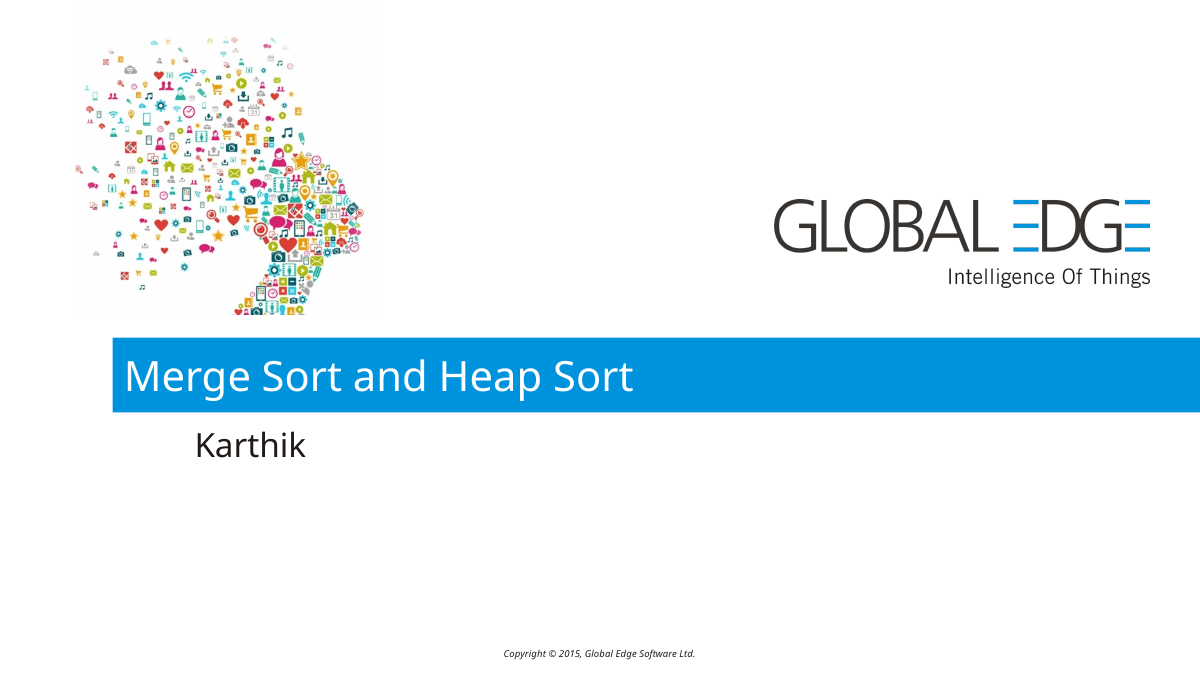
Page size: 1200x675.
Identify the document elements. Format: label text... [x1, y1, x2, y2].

title Merge Sort and Heap Sort [112, 337, 1200, 413]
picture [774, 199, 1150, 288]
list Karthik [112, 412, 975, 475]
picture [75, 0, 377, 315]
